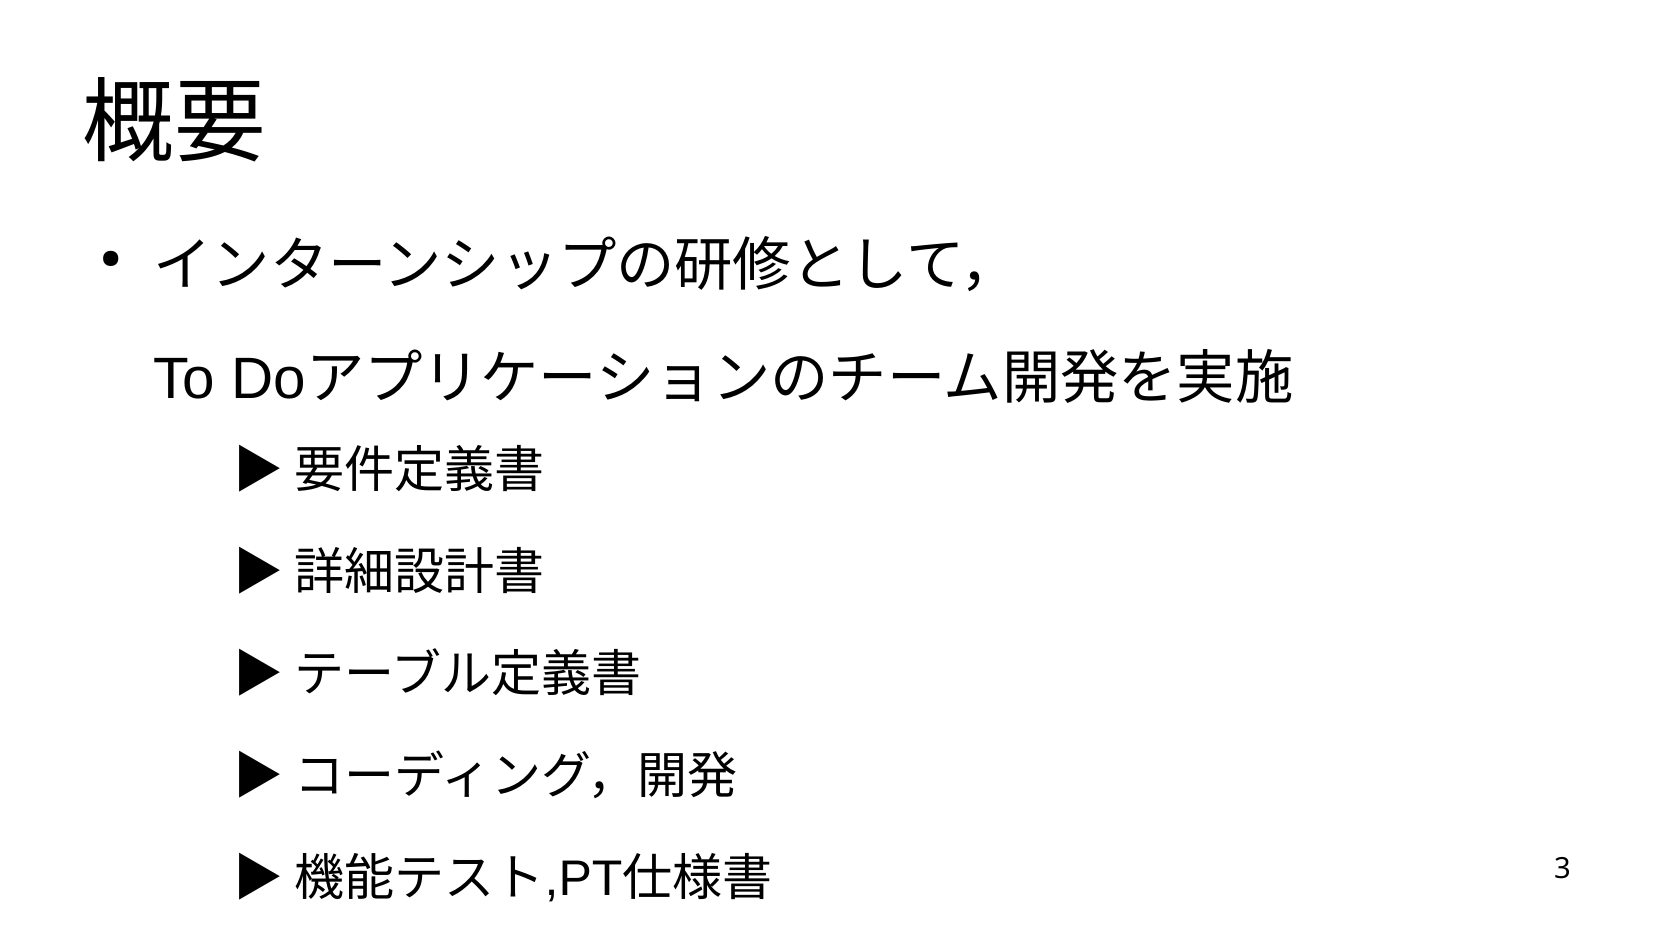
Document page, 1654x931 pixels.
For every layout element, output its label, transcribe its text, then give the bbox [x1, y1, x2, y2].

list インターンシップの研修として， To Doアプリケーションのチーム開発を実施 [82, 217, 1571, 857]
text_box ▶ 要件定義書 ▶ 詳細設計書 ▶ テーブル定義書 ▶ コーディング，開発 ▶ 機能テスト,PT仕様書 [147, 421, 841, 886]
title 概要 [82, 37, 1571, 193]
